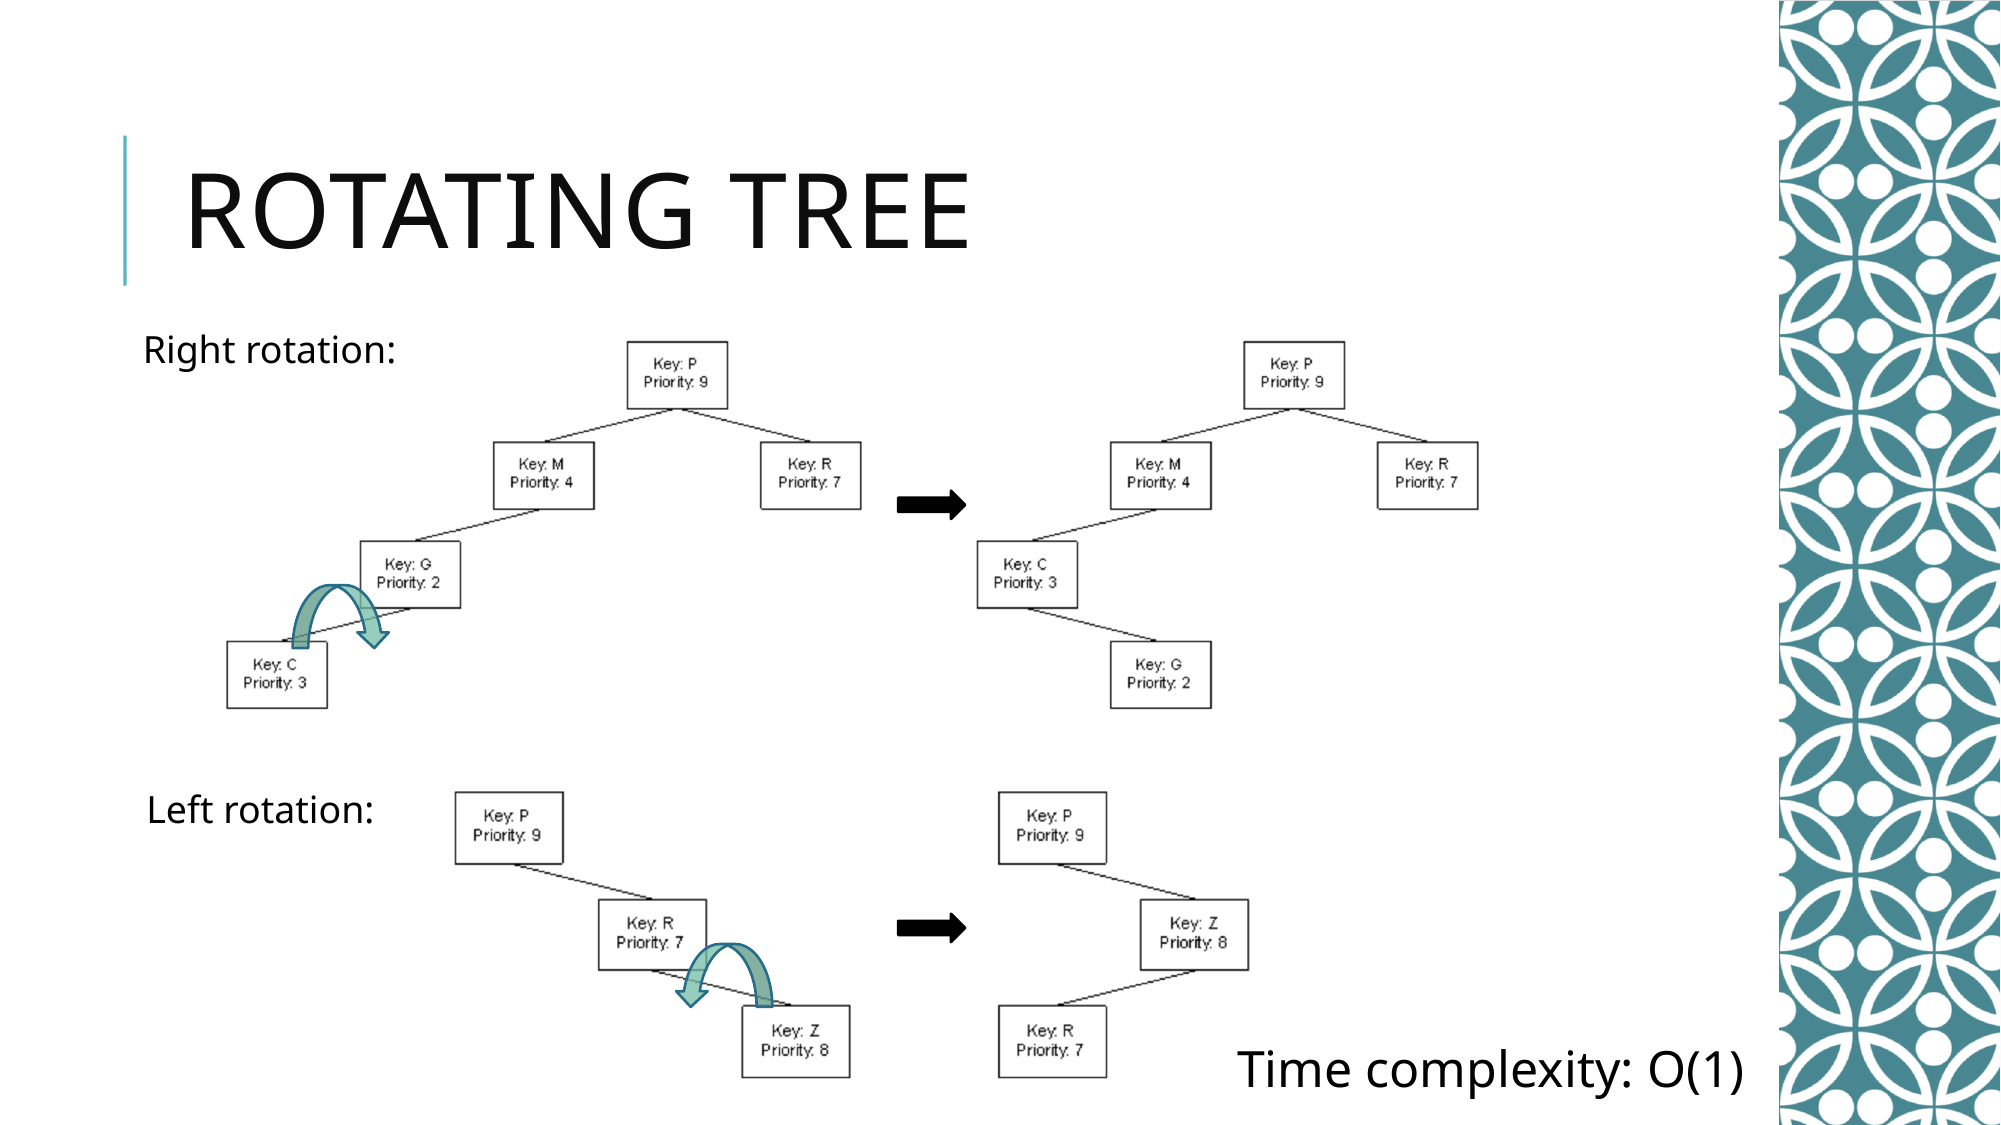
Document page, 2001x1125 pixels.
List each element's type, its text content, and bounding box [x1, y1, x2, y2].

text_box Left rotation: [131, 778, 390, 839]
picture [444, 780, 1262, 1090]
text_box [292, 585, 389, 649]
picture [215, 318, 1492, 719]
text_box [898, 490, 966, 520]
title Rotating tree [168, 96, 1763, 342]
text_box [898, 913, 966, 943]
picture [1778, 0, 2001, 1125]
text_box Time complexity: O(1) [1222, 1029, 1760, 1105]
text_box [676, 943, 773, 1007]
text_box Right rotation: [128, 318, 412, 379]
